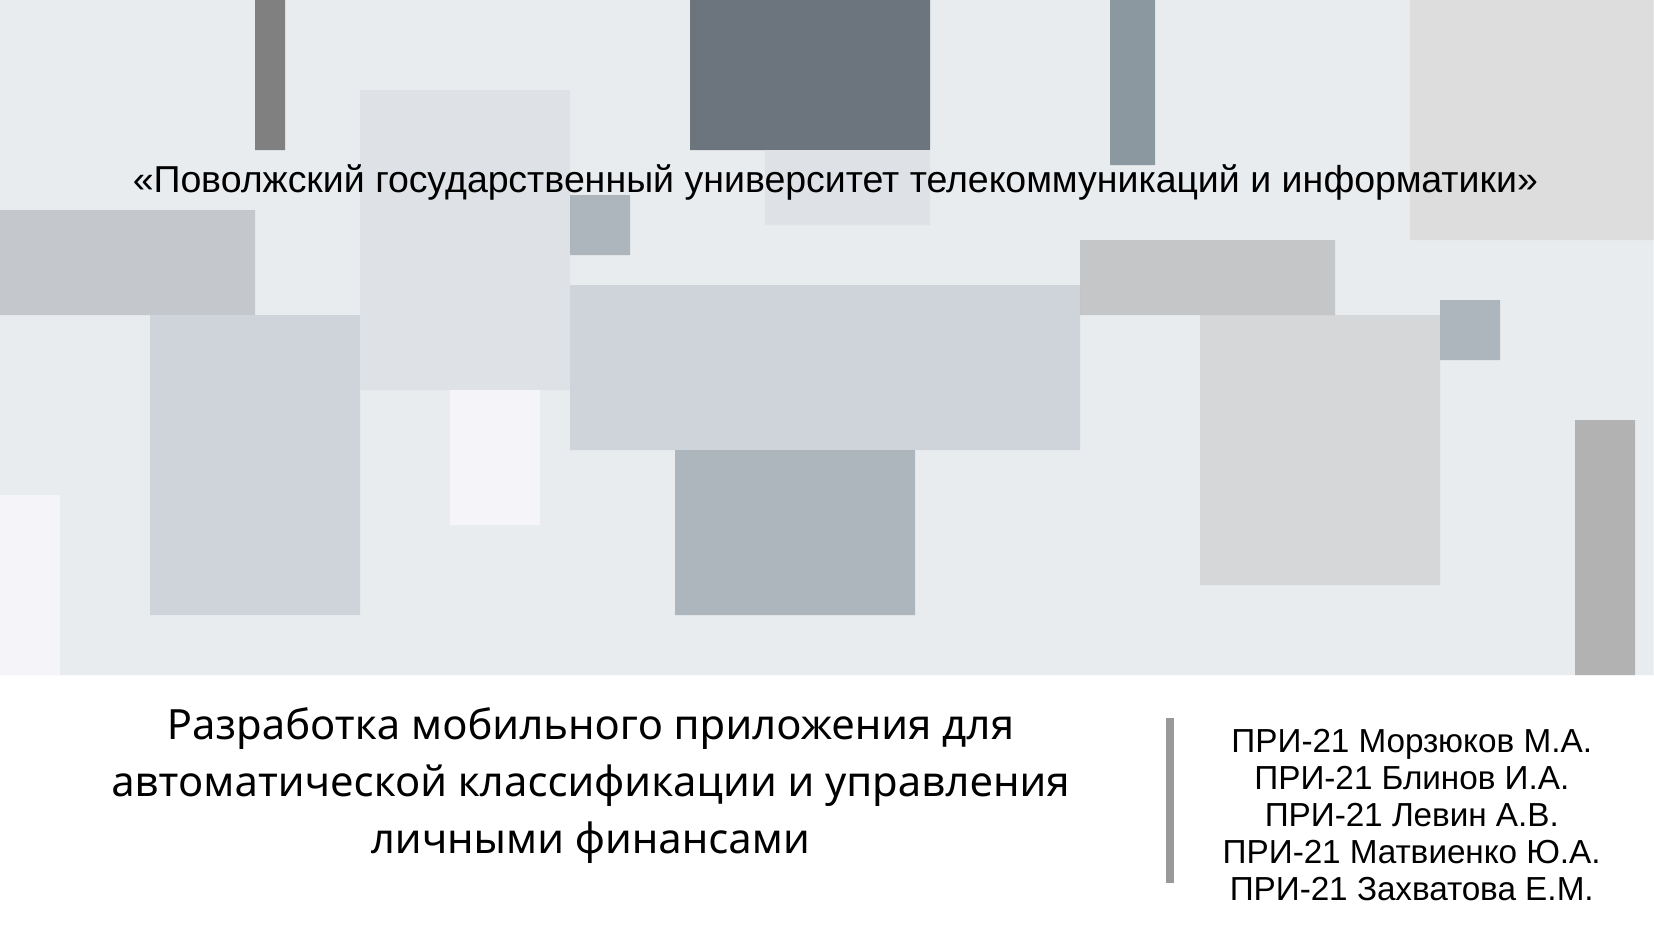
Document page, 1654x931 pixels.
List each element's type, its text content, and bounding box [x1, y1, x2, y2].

text_box ПРИ-21 Морзюков М.А. ПРИ-21 Блинов И.А. ПРИ-21 Левин А.В. ПРИ-21 Матвиенко Ю.А. ПРИ-21 Захватова Е.М. [1200, 715, 1625, 916]
text_box Разработка мобильного приложения для автоматической классификации и управления личными финансами [29, 687, 1152, 931]
text_box «Поволжский государственный университет телекоммуникаций и информатики» [118, 150, 1565, 250]
